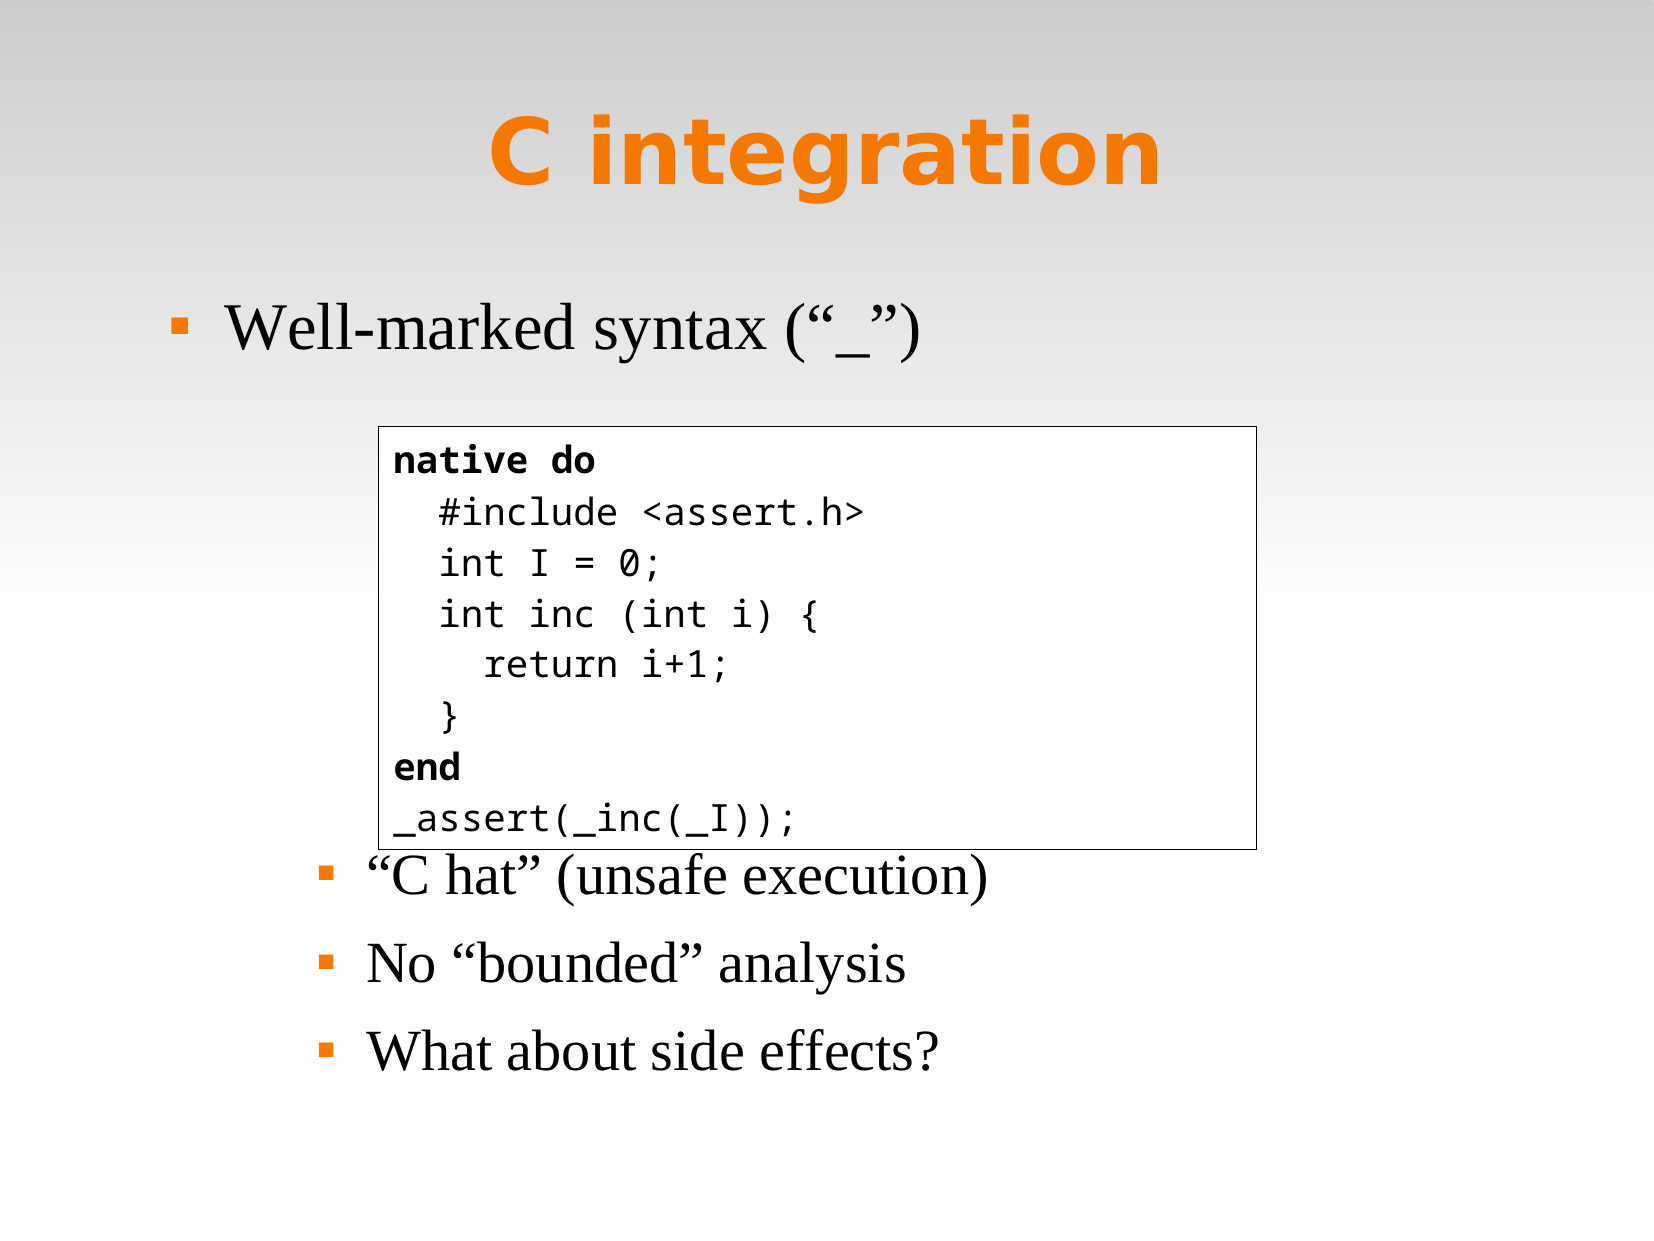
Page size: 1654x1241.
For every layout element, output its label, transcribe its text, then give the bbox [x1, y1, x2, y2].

title C integration [82, 49, 1571, 257]
list Well-marked syntax (“_”) “C hat” (unsafe execution) No “bounded” analysis What about side effects? [82, 290, 1571, 1136]
